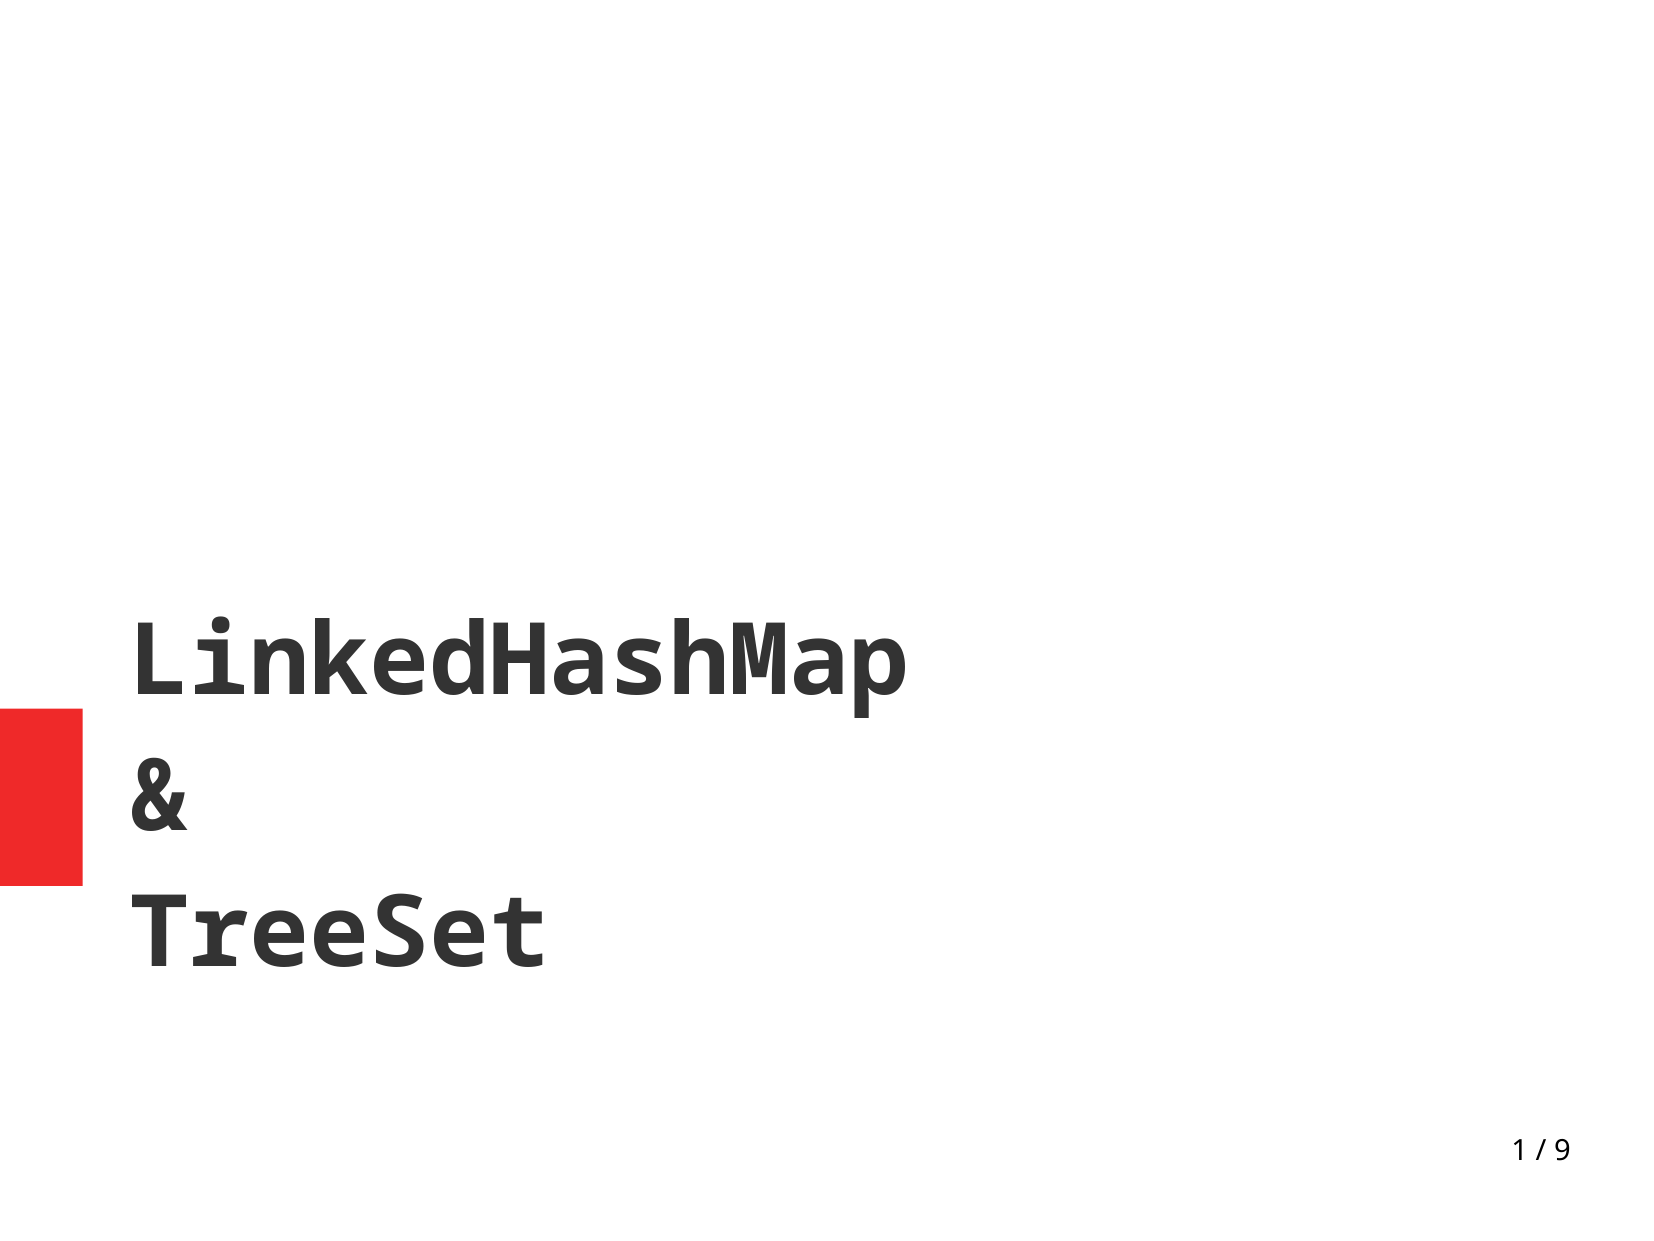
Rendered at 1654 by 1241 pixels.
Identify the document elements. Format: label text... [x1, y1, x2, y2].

title LinkedHashMap & TreeSet [129, 611, 1536, 972]
